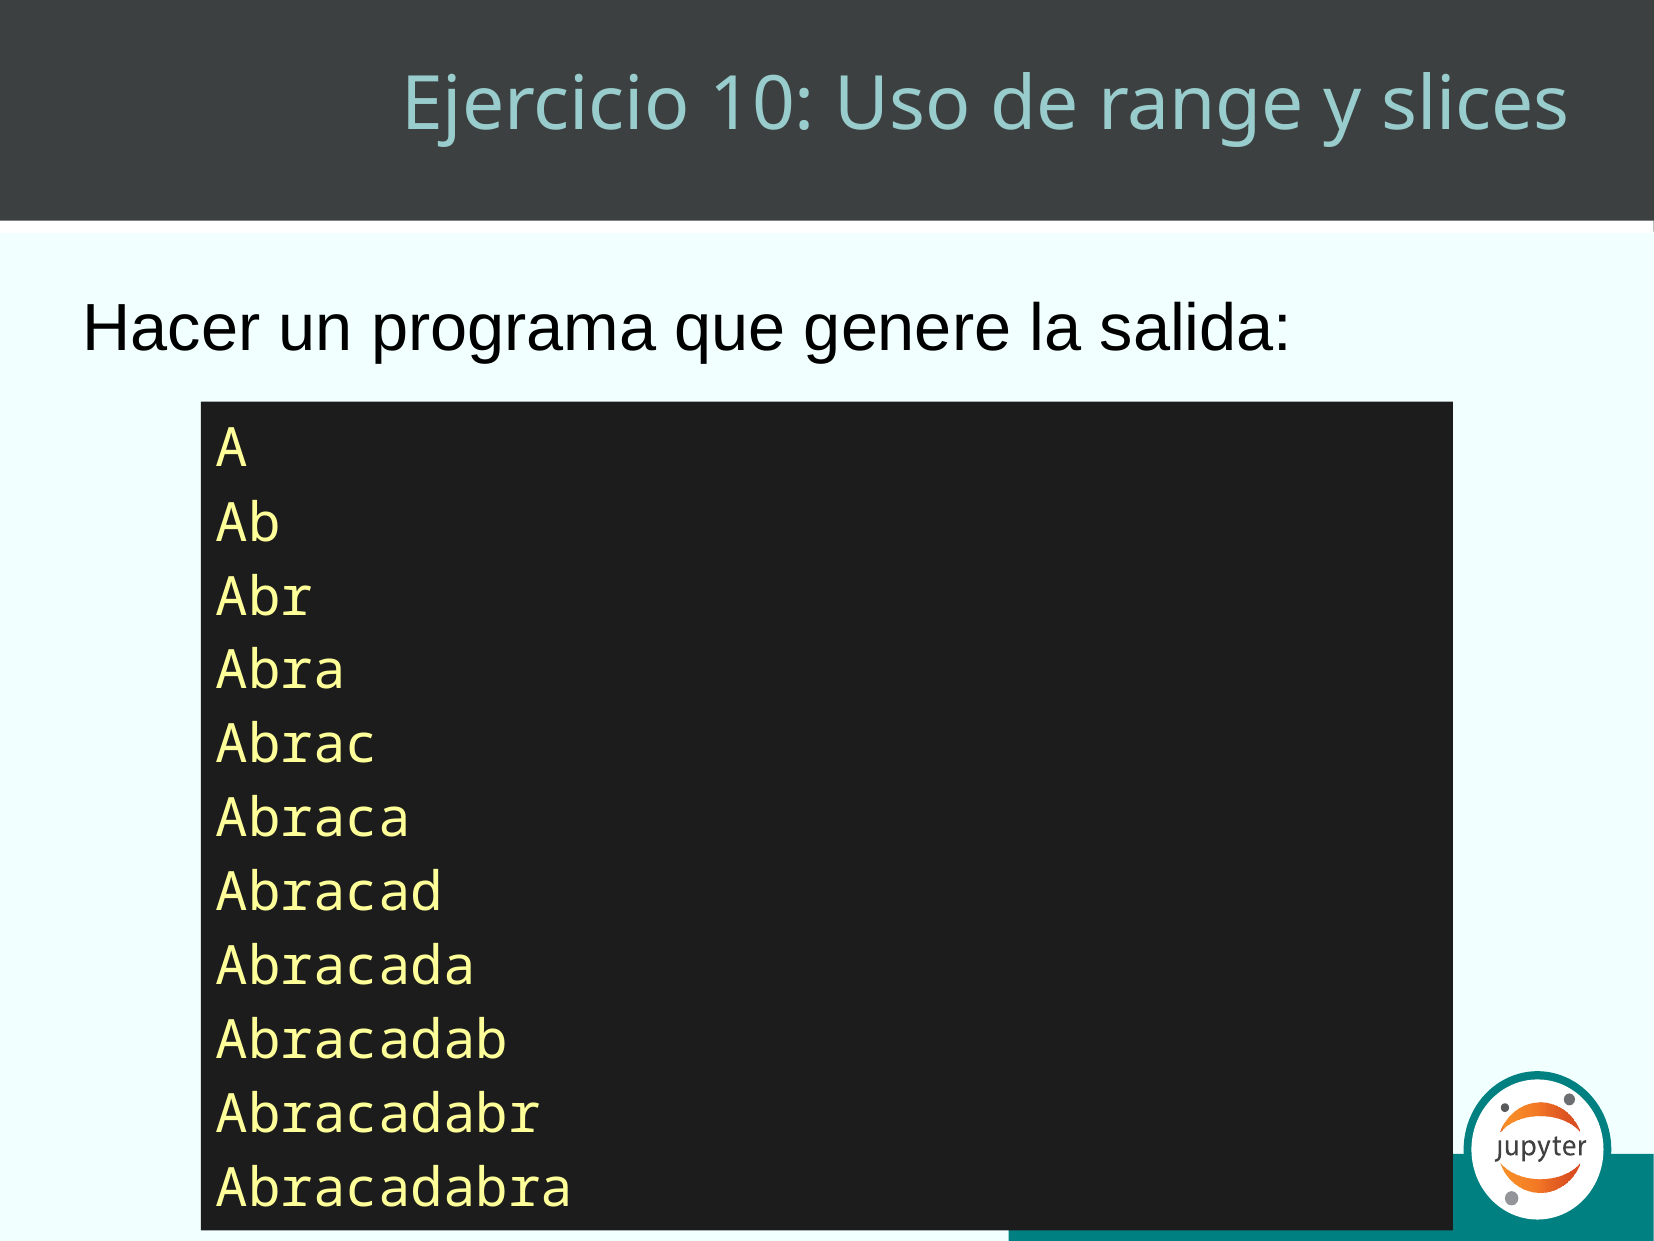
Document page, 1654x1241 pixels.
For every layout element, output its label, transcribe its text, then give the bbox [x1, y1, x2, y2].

list Hacer un programa que genere la salida: [82, 290, 1571, 497]
title Ejercicio 10: Uso de range y slices [82, 49, 1571, 257]
text_box A Ab Abr Abra Abrac Abraca Abracad Abracada Abracadab Abracadabr Abracadabra [200, 401, 1453, 1146]
